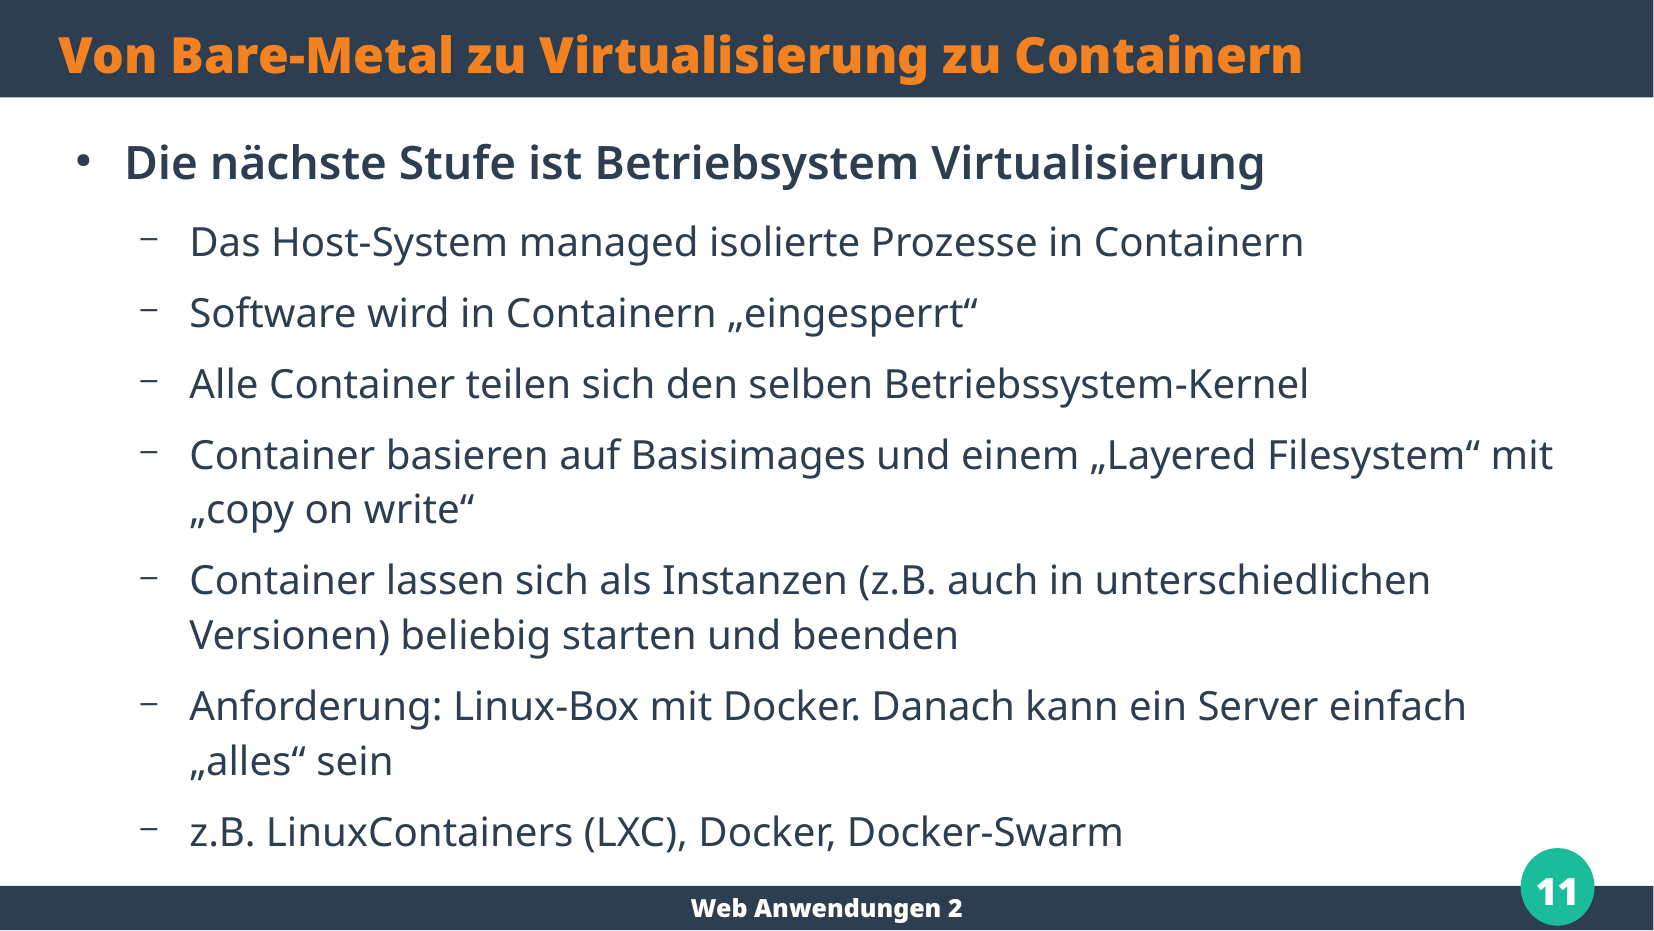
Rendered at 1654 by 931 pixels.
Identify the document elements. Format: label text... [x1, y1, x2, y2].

title Von Bare-Metal zu Virtualisierung zu Containern [59, 8, 1595, 89]
list Die nächste Stufe ist Betriebsystem Virtualisierung Das Host-System managed isolierte Prozesse in Containern Software wird in Containern „eingesperrt“ Alle Container teilen sich den selben Betriebssystem-Kernel Container basieren auf Basisimages und einem „Layered Filesystem“ mit „copy on write“ Container lassen sich als Instanzen (z.B. auch in unterschiedlichen Versionen) beliebig starten und beenden Anforderung: Linux-Box mit Docker. Danach kann ein Server einfach „alles“ sein z.B. LinuxContainers (LXC), Docker, Docker-Swarm [59, 129, 1595, 864]
